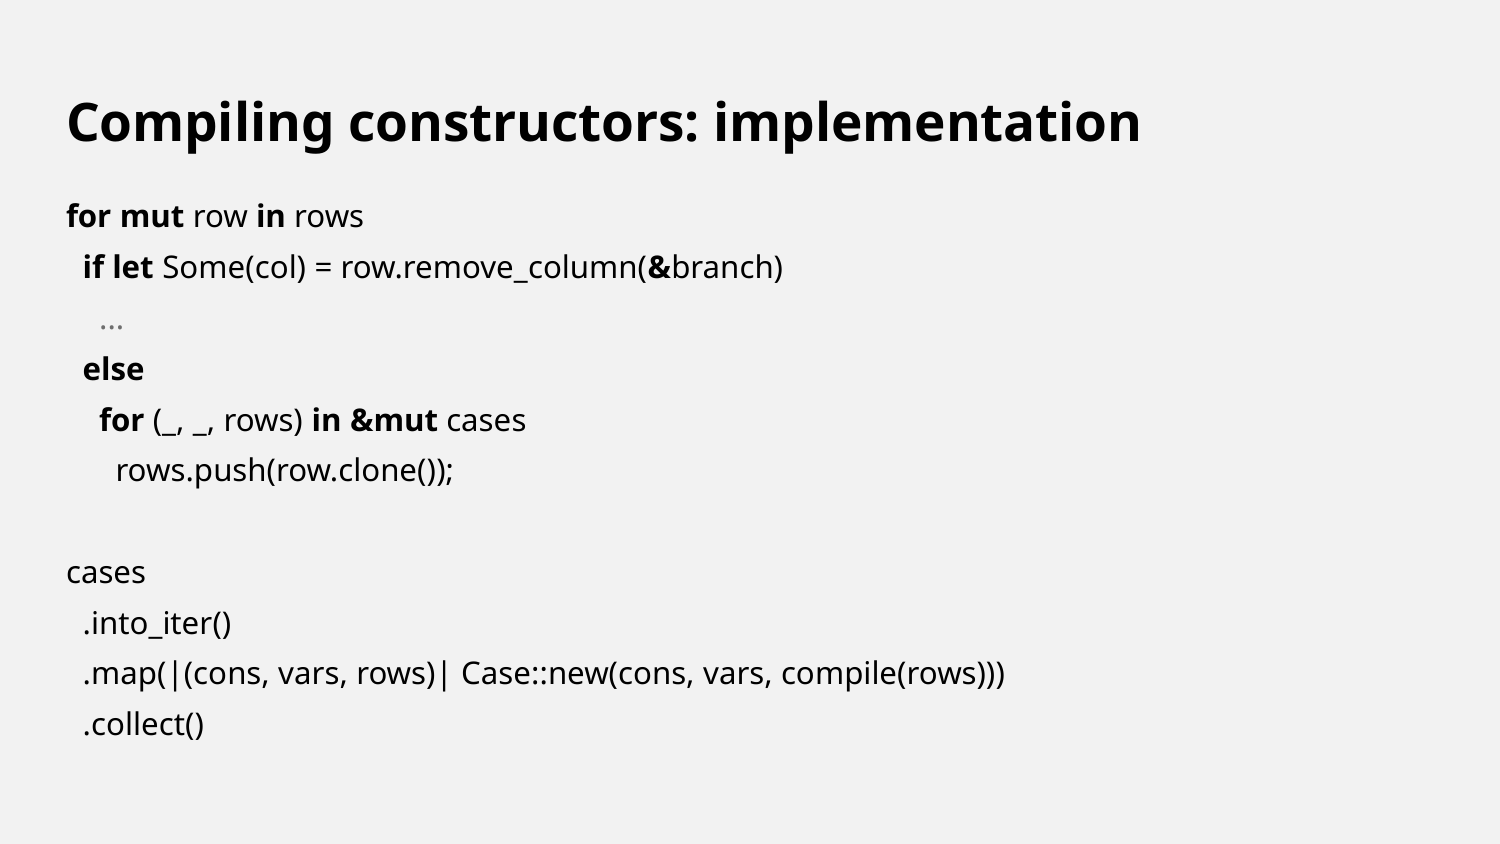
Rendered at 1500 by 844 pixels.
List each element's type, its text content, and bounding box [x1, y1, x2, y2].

list for mut row in rows if let Some(col) = row.remove_column(&branch) ... else for (_, _, rows) in &mut cases rows.push(row.clone()); cases .into_iter() .map(|(cons, vars, rows)| Case::new(cons, vars, compile(rows))) .collect() [51, 189, 1449, 834]
title Compiling constructors: implementation [51, 72, 1449, 167]
